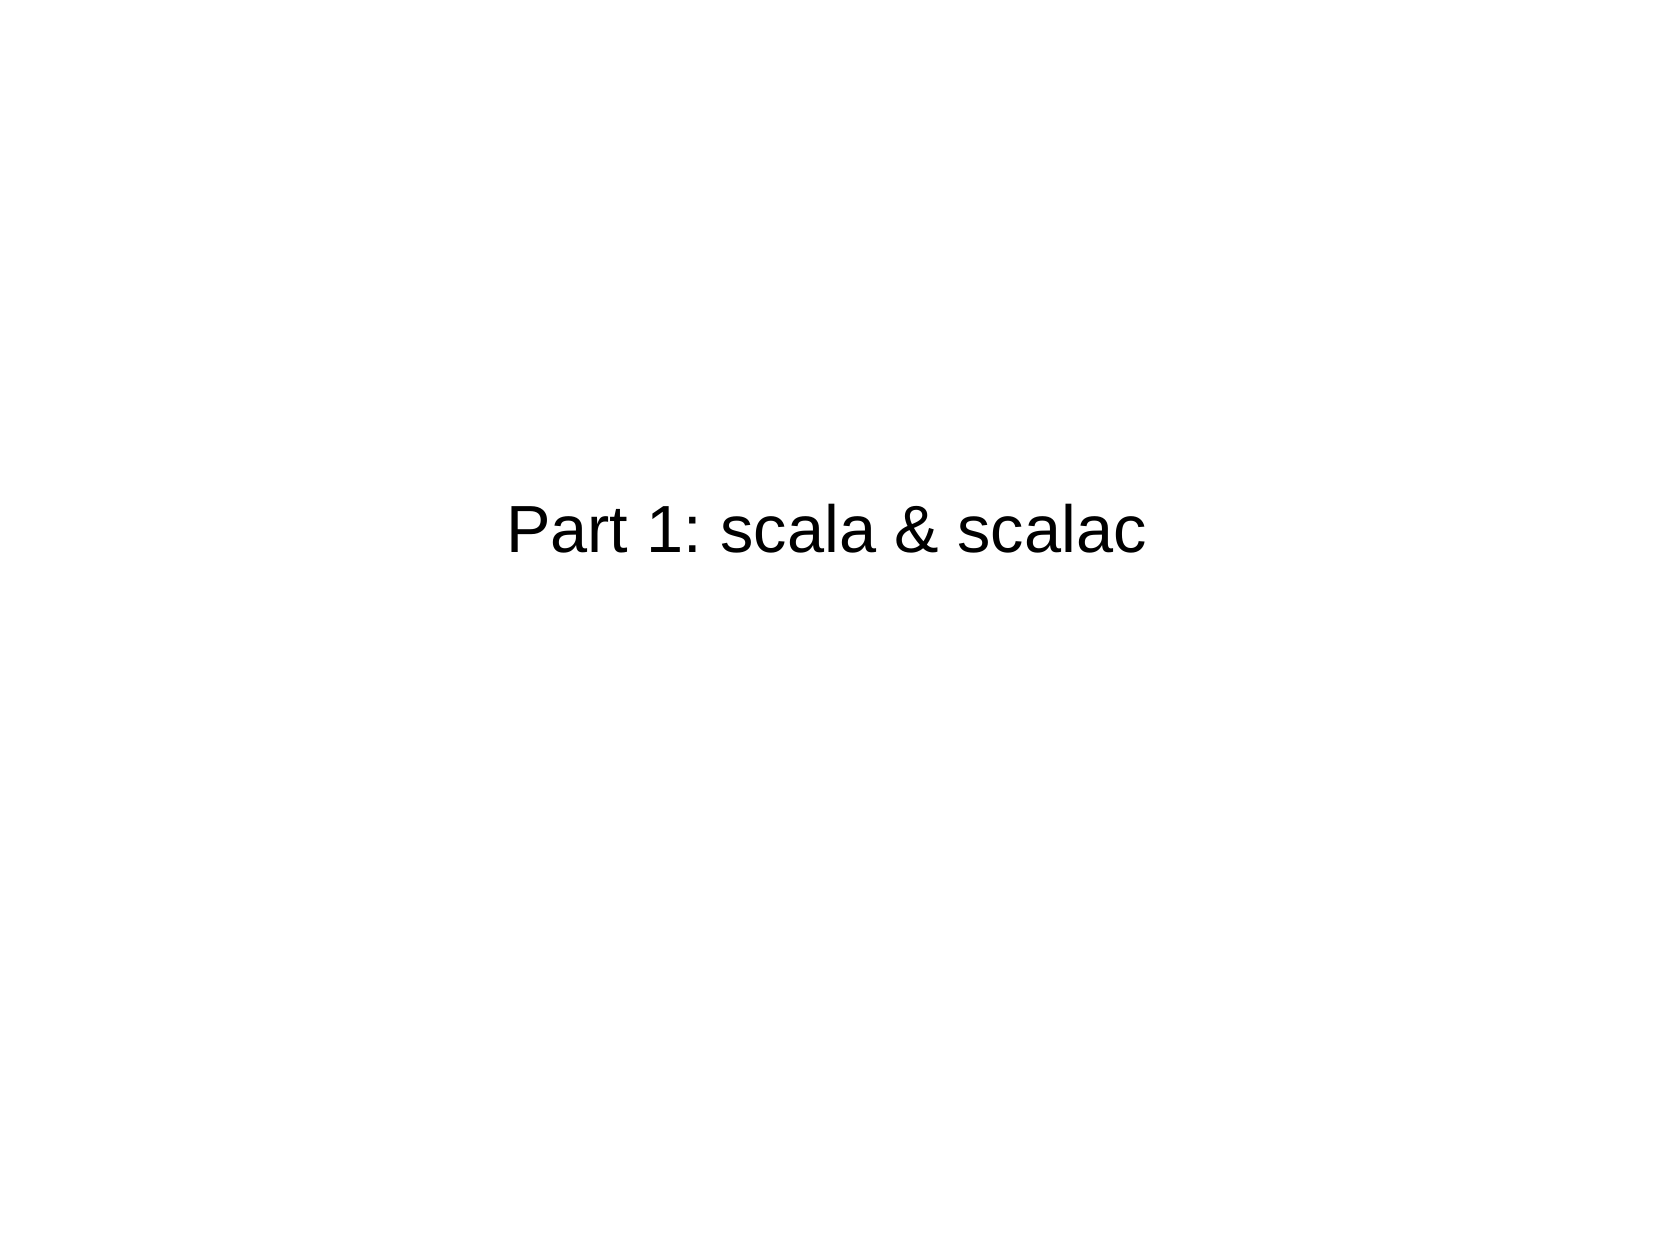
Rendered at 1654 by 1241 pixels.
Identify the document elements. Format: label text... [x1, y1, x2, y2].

subtitle Part 1: scala & scalac [82, 49, 1571, 1010]
